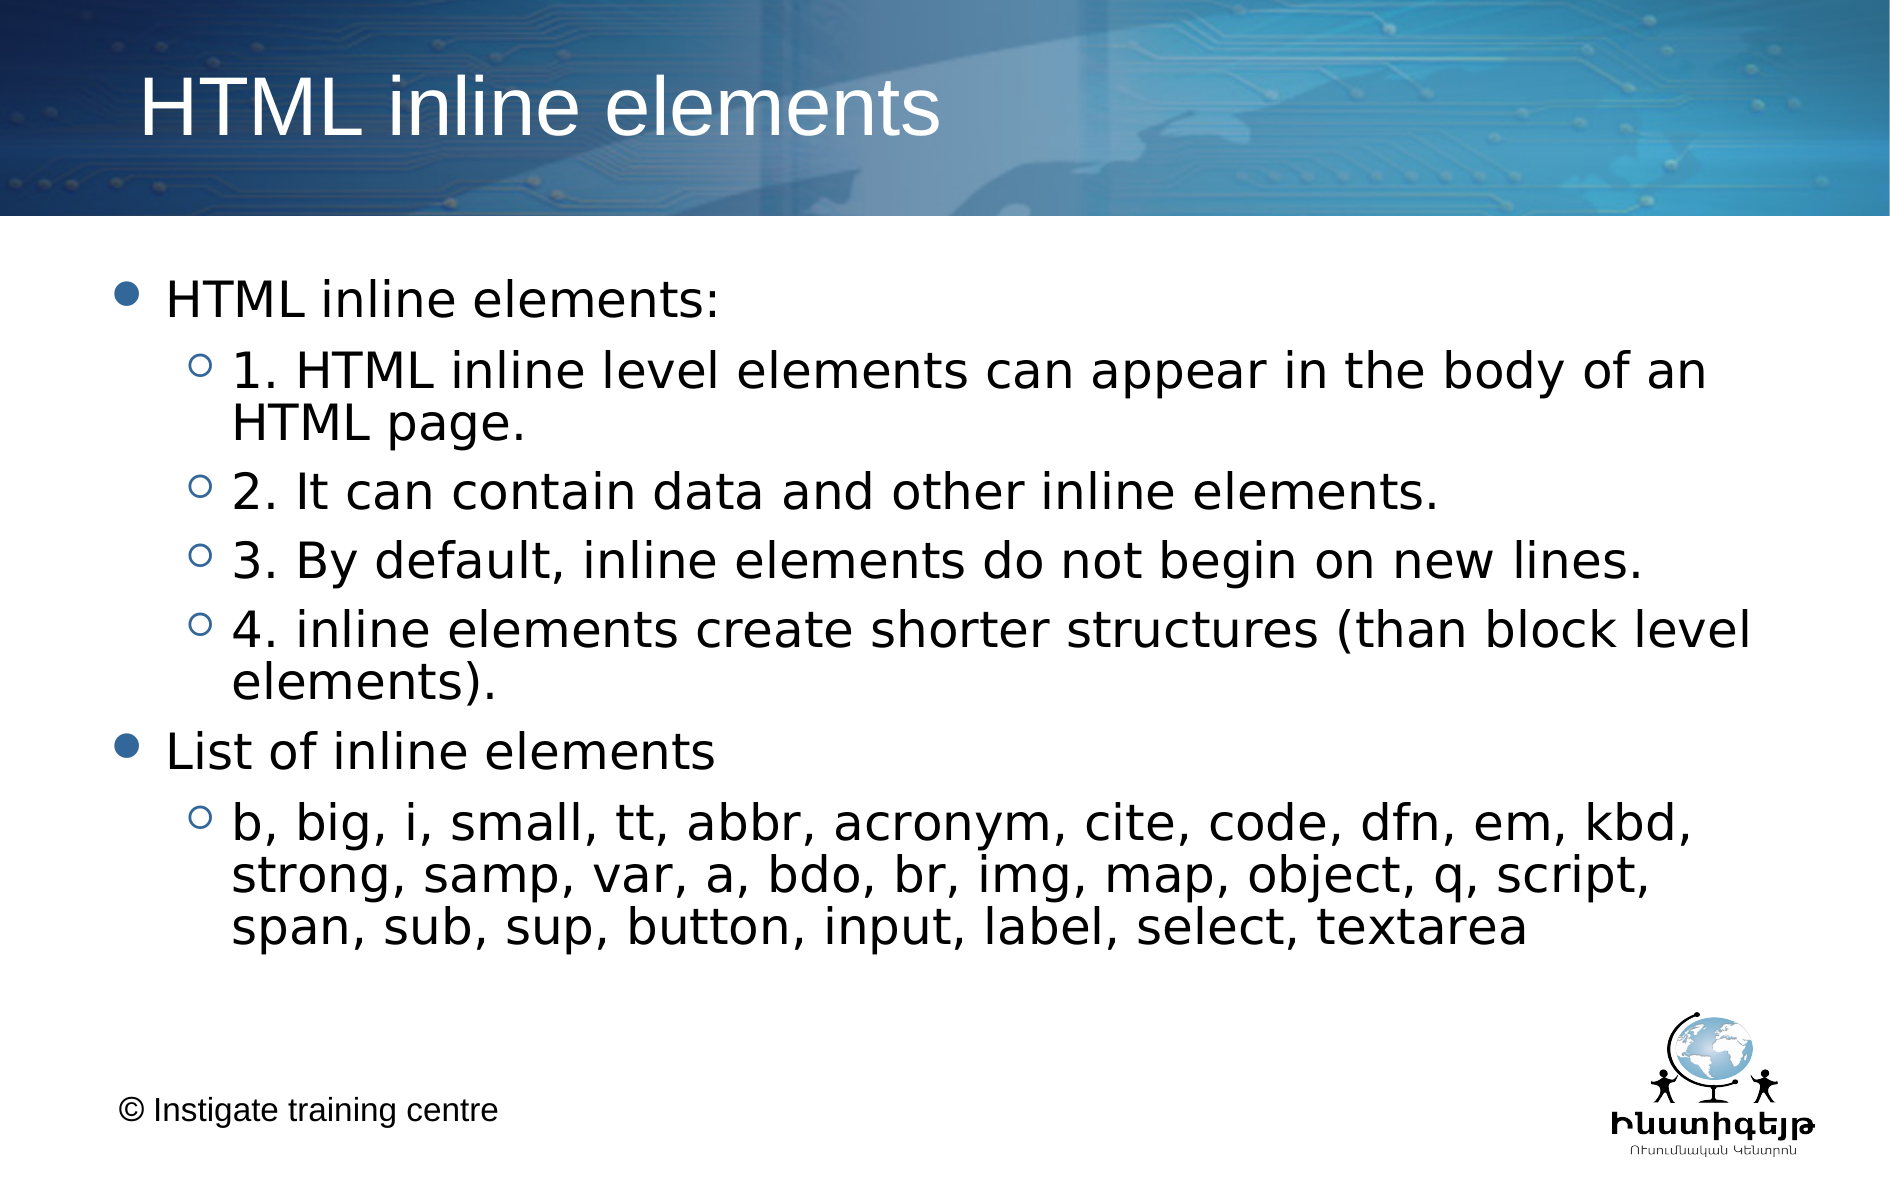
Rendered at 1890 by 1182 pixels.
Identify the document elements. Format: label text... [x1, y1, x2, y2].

list HTML inline elements: 1. HTML inline level elements can appear in the body of an HTML page. 2. It can contain data and other inline elements. 3. By default, inline elements do not begin on new lines. 4. inline elements create shorter structures (than block level elements). List of inline elements b, big, i, small, tt, abbr, acronym, cite, code, dfn, em, kbd, strong, samp, var, a, bdo, br, img, map, object, q, script, span, sub, sup, button, input, label, select, textarea [110, 276, 1801, 304]
picture [0, 0, 1890, 216]
picture [1612, 1012, 1815, 1157]
